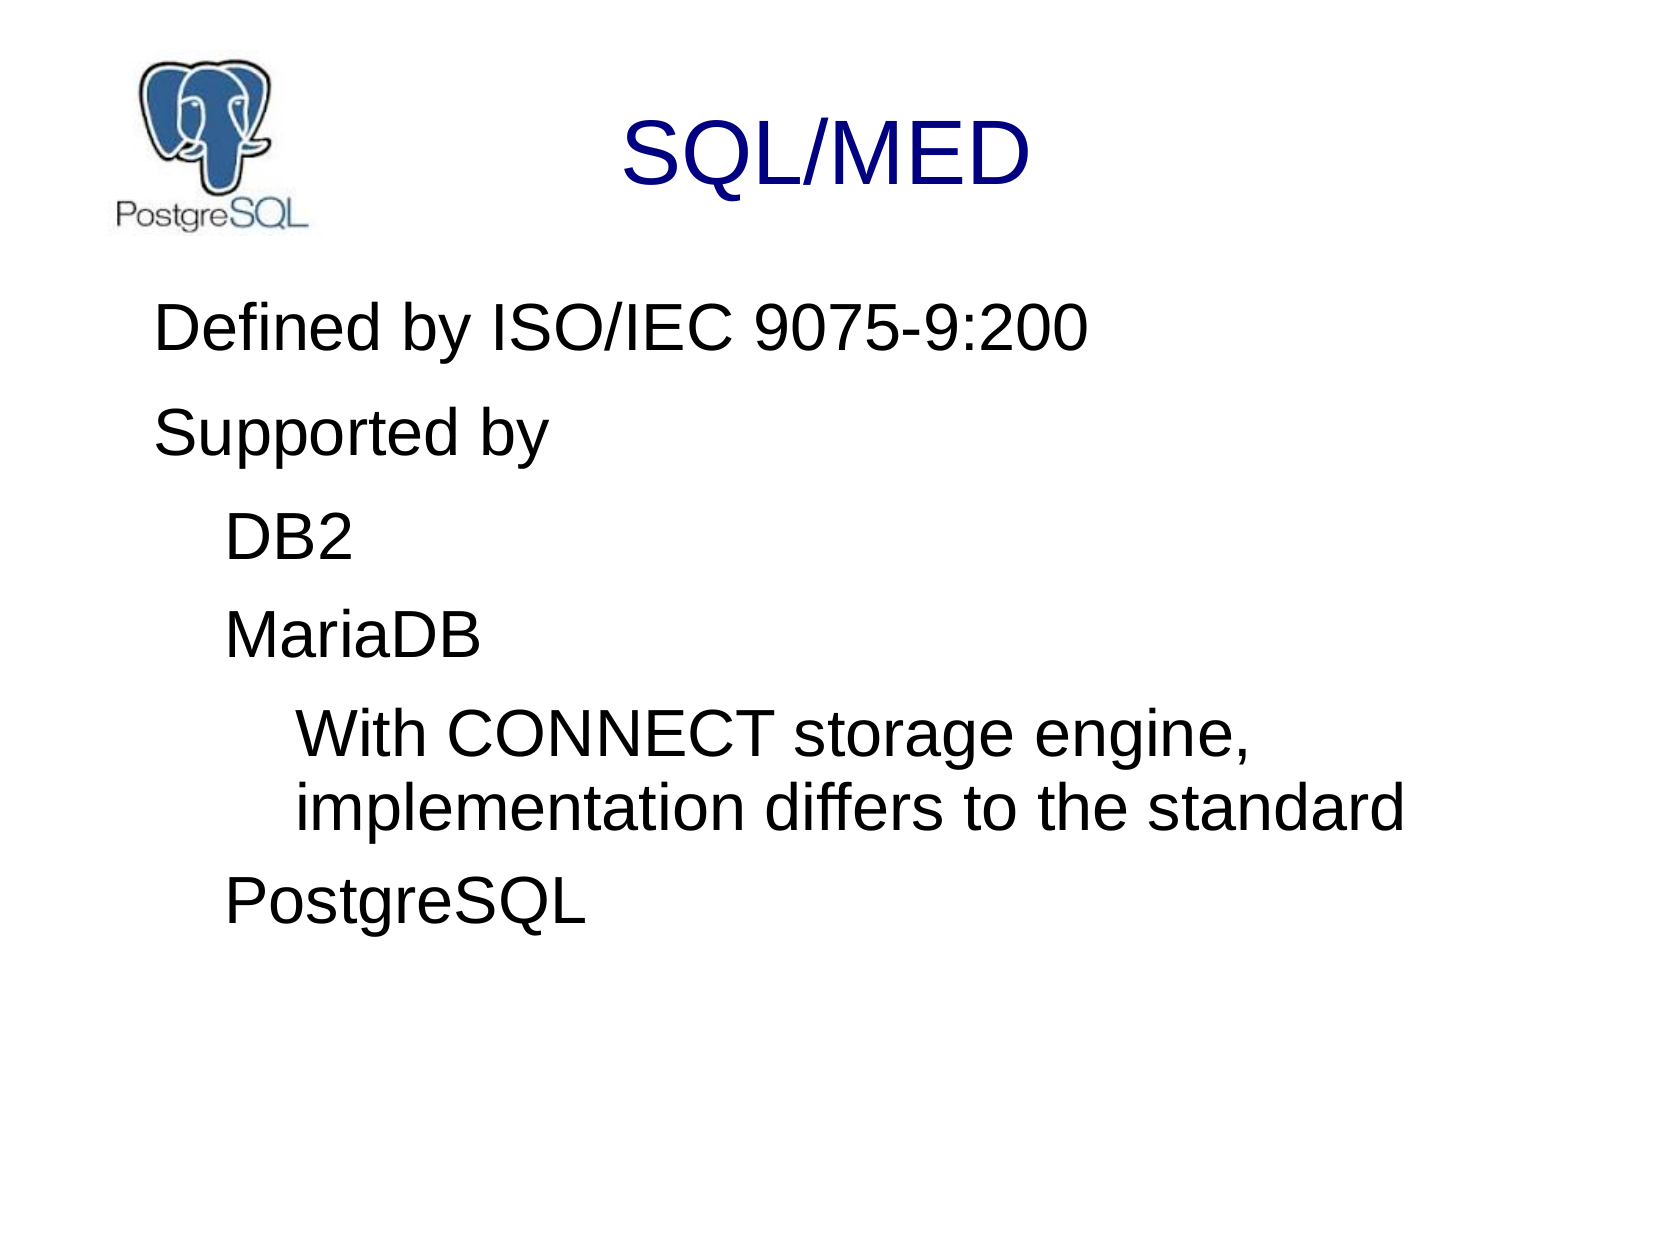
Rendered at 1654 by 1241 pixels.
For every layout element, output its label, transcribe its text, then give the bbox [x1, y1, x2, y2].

picture [58, 50, 356, 237]
text_box [218, 323, 248, 394]
list Defined by ISO/IEC 9075-9:200 Supported by DB2 MariaDB With CONNECT storage engine, implementation differs to the standard PostgreSQL [82, 290, 1538, 1010]
title SQL/MED [82, 49, 1571, 257]
